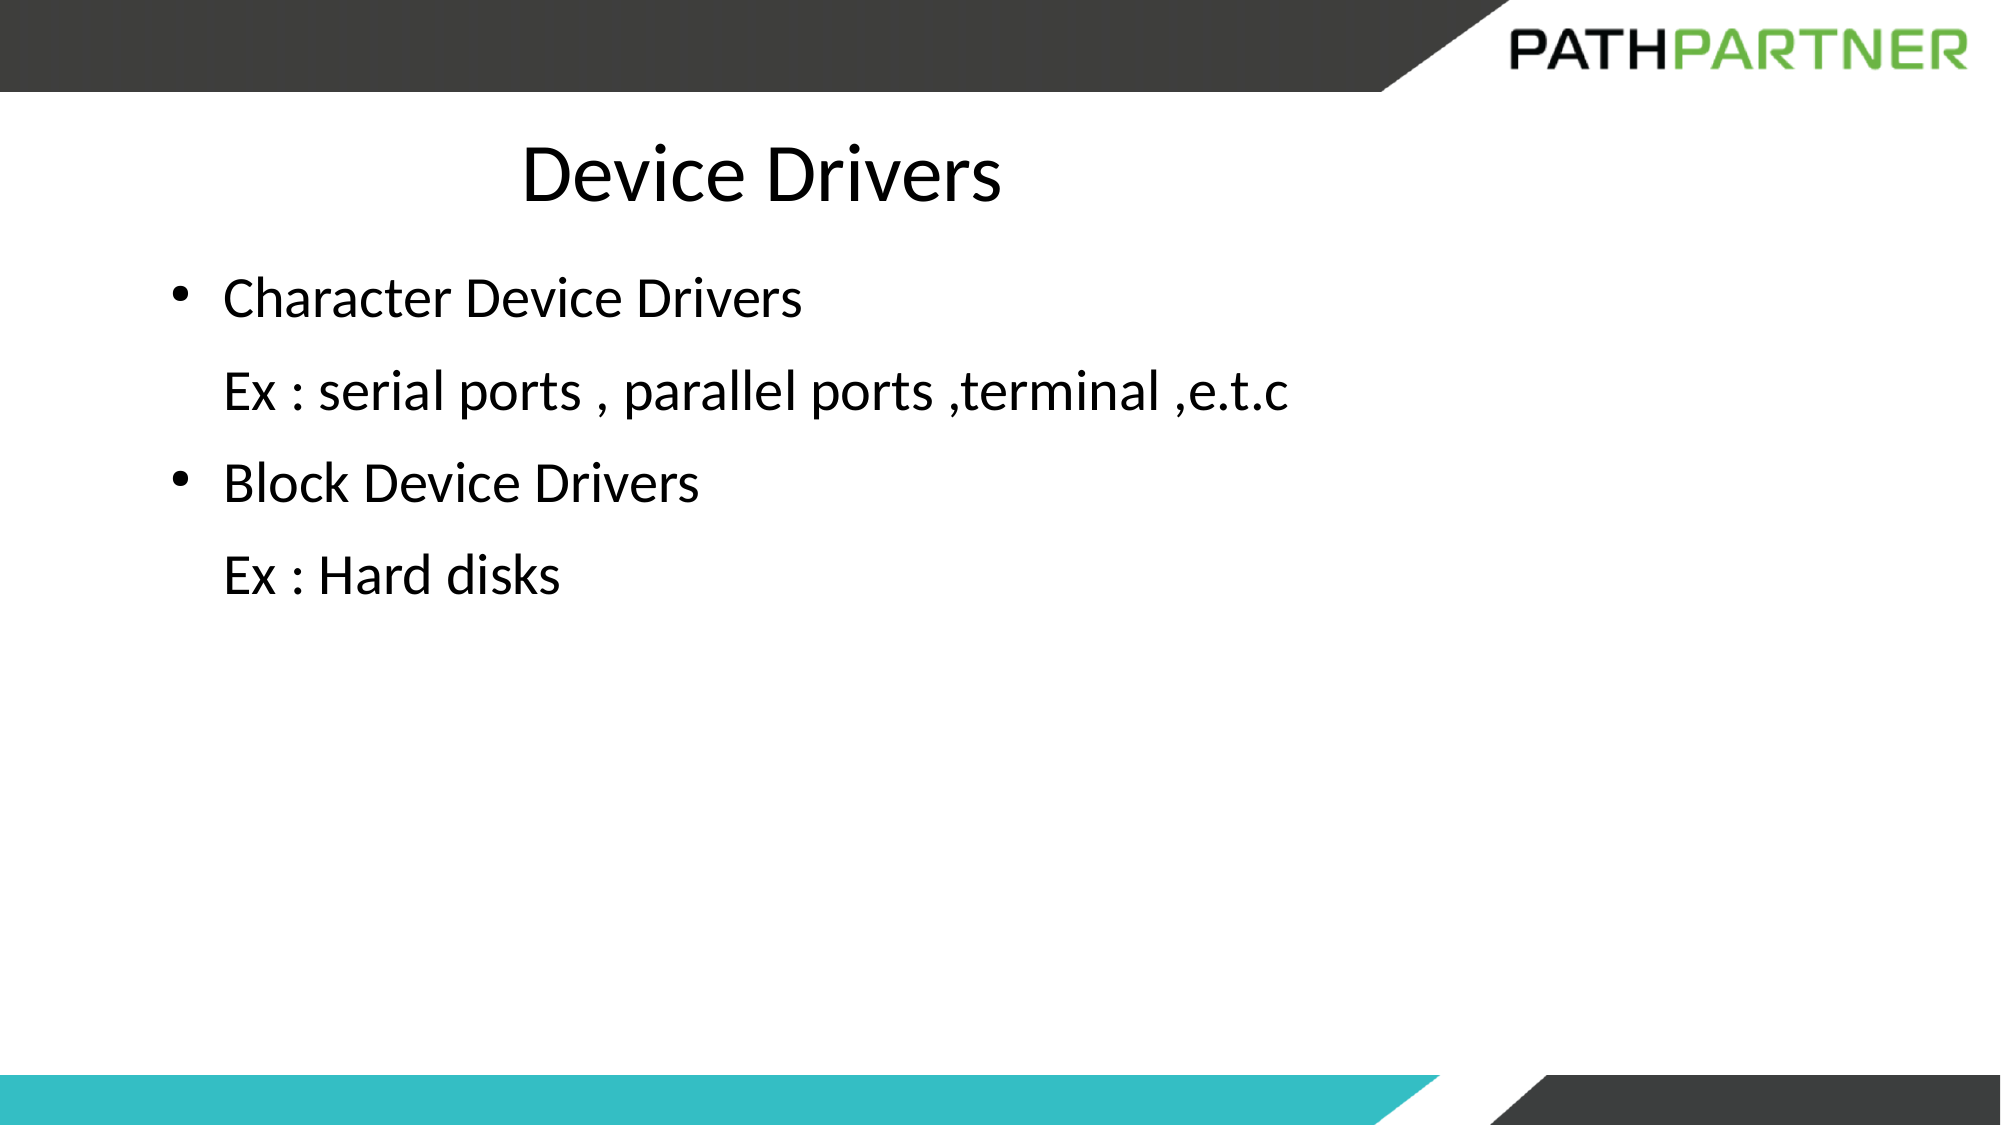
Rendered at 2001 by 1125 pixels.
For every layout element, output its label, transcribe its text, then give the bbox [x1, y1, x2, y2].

title Device Drivers [137, 92, 1863, 259]
list Character Device Drivers Ex : serial ports , parallel ports ,terminal ,e.t.c Block Device Drivers Ex : Hard disks [137, 259, 1863, 1014]
picture [0, 1075, 2001, 1125]
picture [0, 0, 2000, 92]
